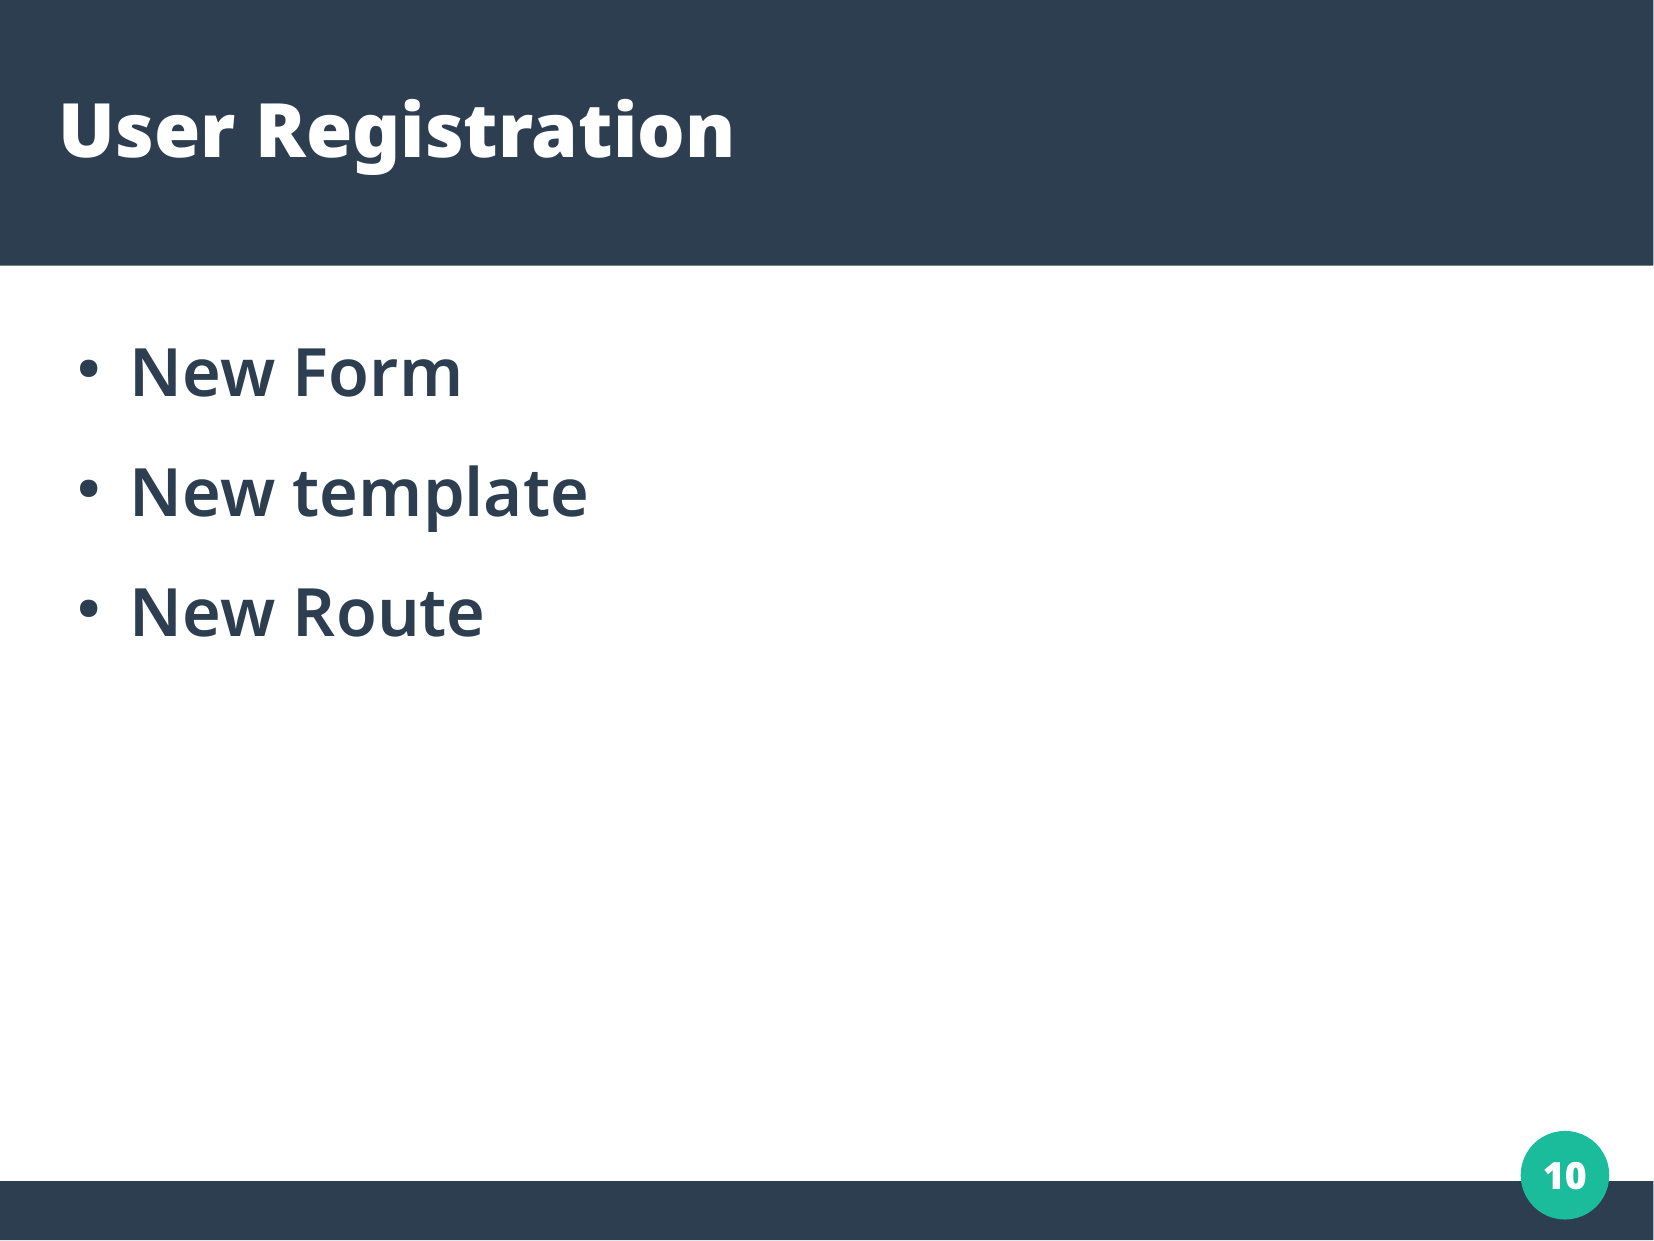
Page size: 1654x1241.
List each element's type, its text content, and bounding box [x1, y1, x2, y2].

list New Form New template New Route [59, 324, 1595, 1152]
title User Registration [59, 49, 1595, 207]
